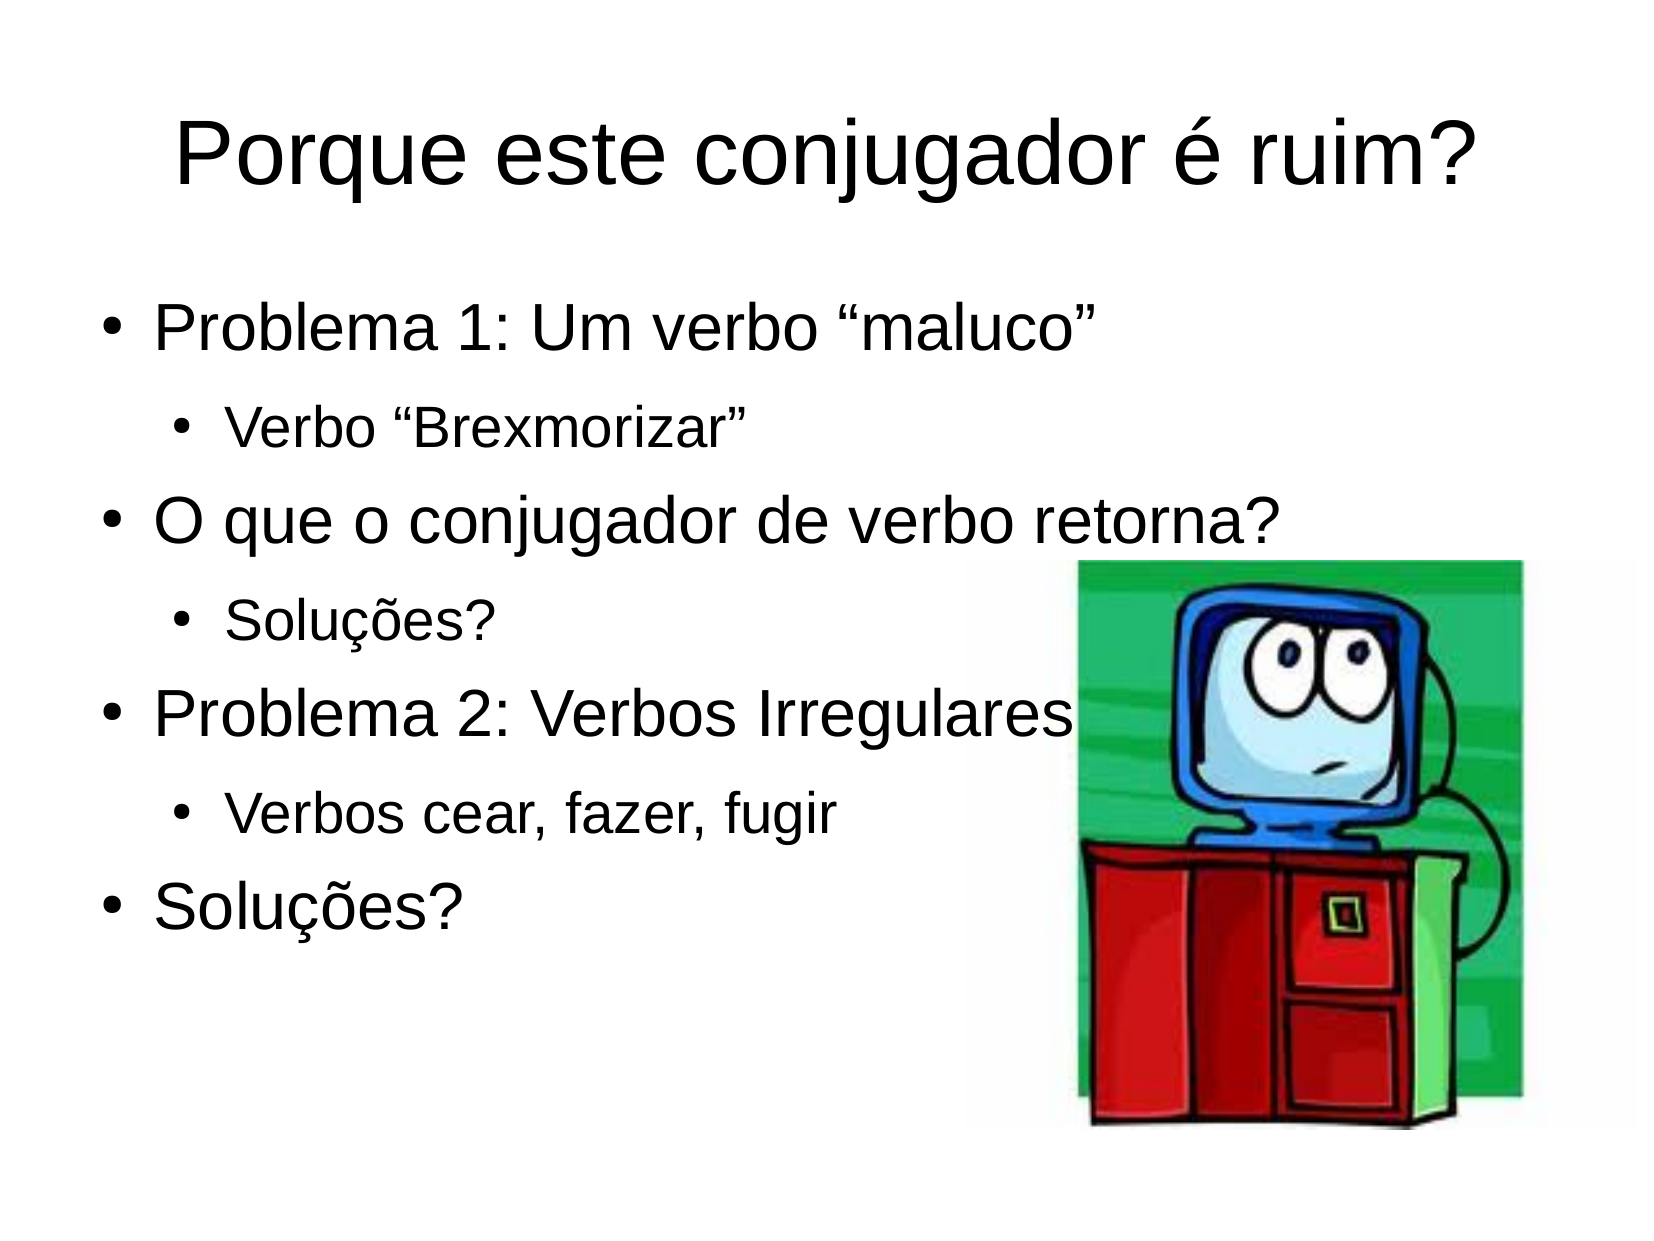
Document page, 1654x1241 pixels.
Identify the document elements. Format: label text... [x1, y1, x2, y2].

picture [965, 560, 1636, 1130]
title Porque este conjugador é ruim? [82, 49, 1571, 257]
list Problema 1: Um verbo “maluco” Verbo “Brexmorizar” O que o conjugador de verbo retorna? Soluções? Problema 2: Verbos Irregulares Verbos cear, fazer, fugir Soluções? [82, 290, 1571, 1109]
